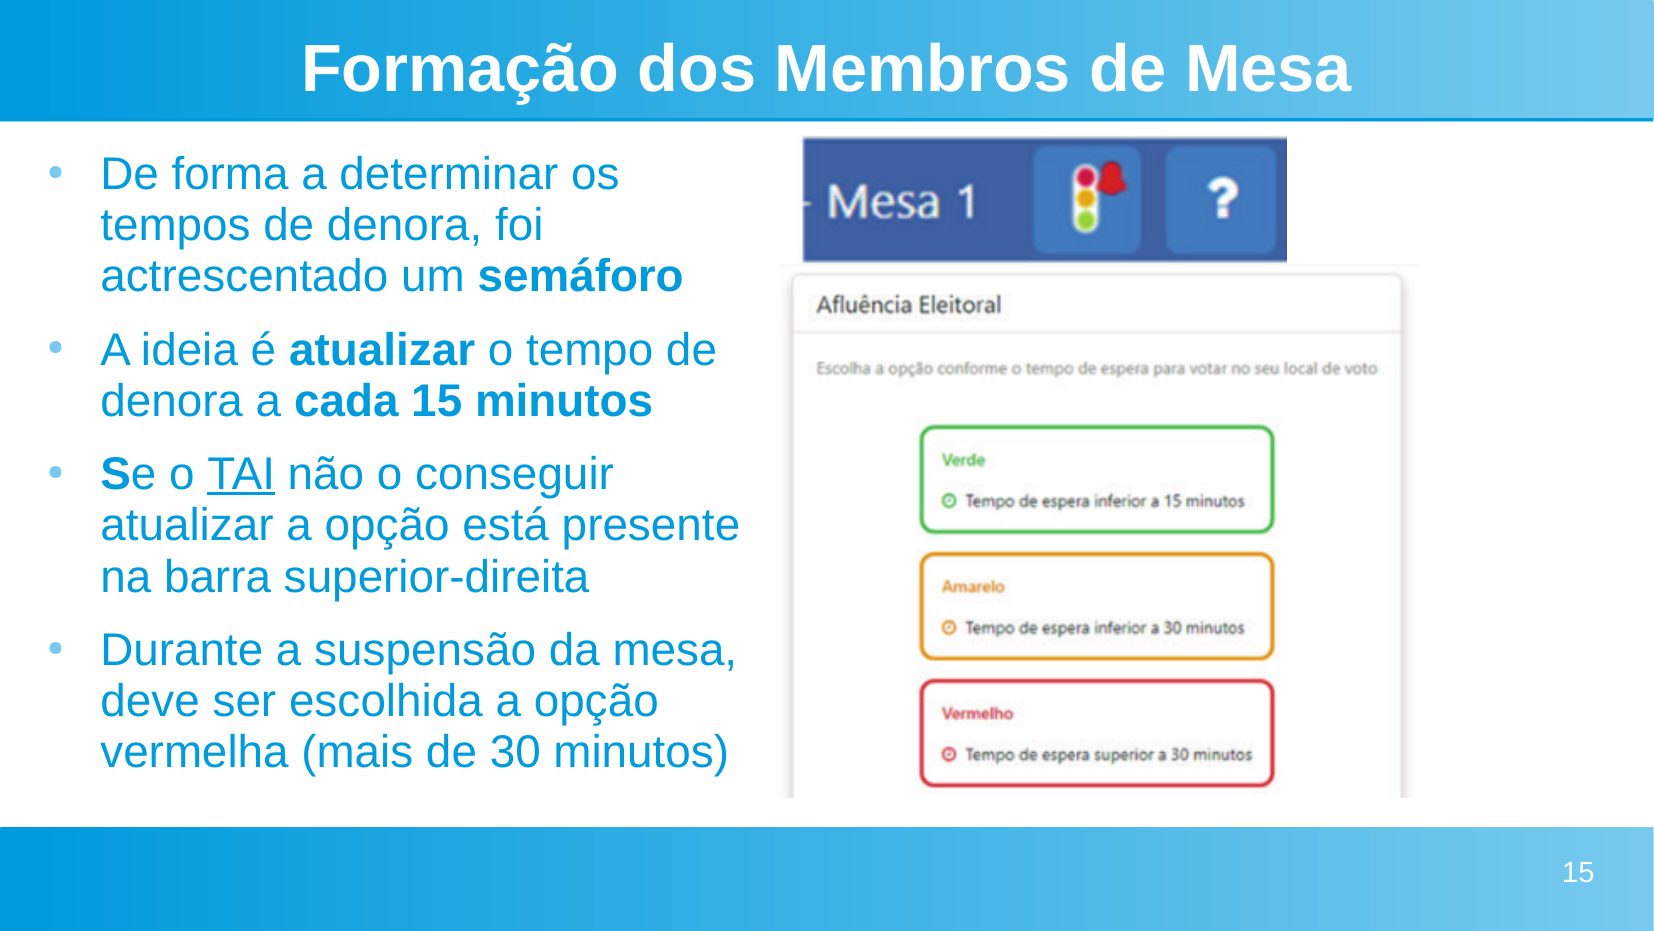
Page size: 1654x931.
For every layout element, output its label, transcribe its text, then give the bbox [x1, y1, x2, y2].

picture [778, 135, 1418, 798]
list De forma a determinar os tempos de denora, foi actrescentado um semáforo A ideia é atualizar o tempo de denora a cada 15 minutos Se o TAI não o conseguir atualizar a opção está presente na barra superior-direita Durante a suspensão da mesa, deve ser escolhida a opção vermelha (mais de 30 minutos) [29, 147, 779, 827]
title Formação dos Membros de Mesa [59, 29, 1595, 108]
